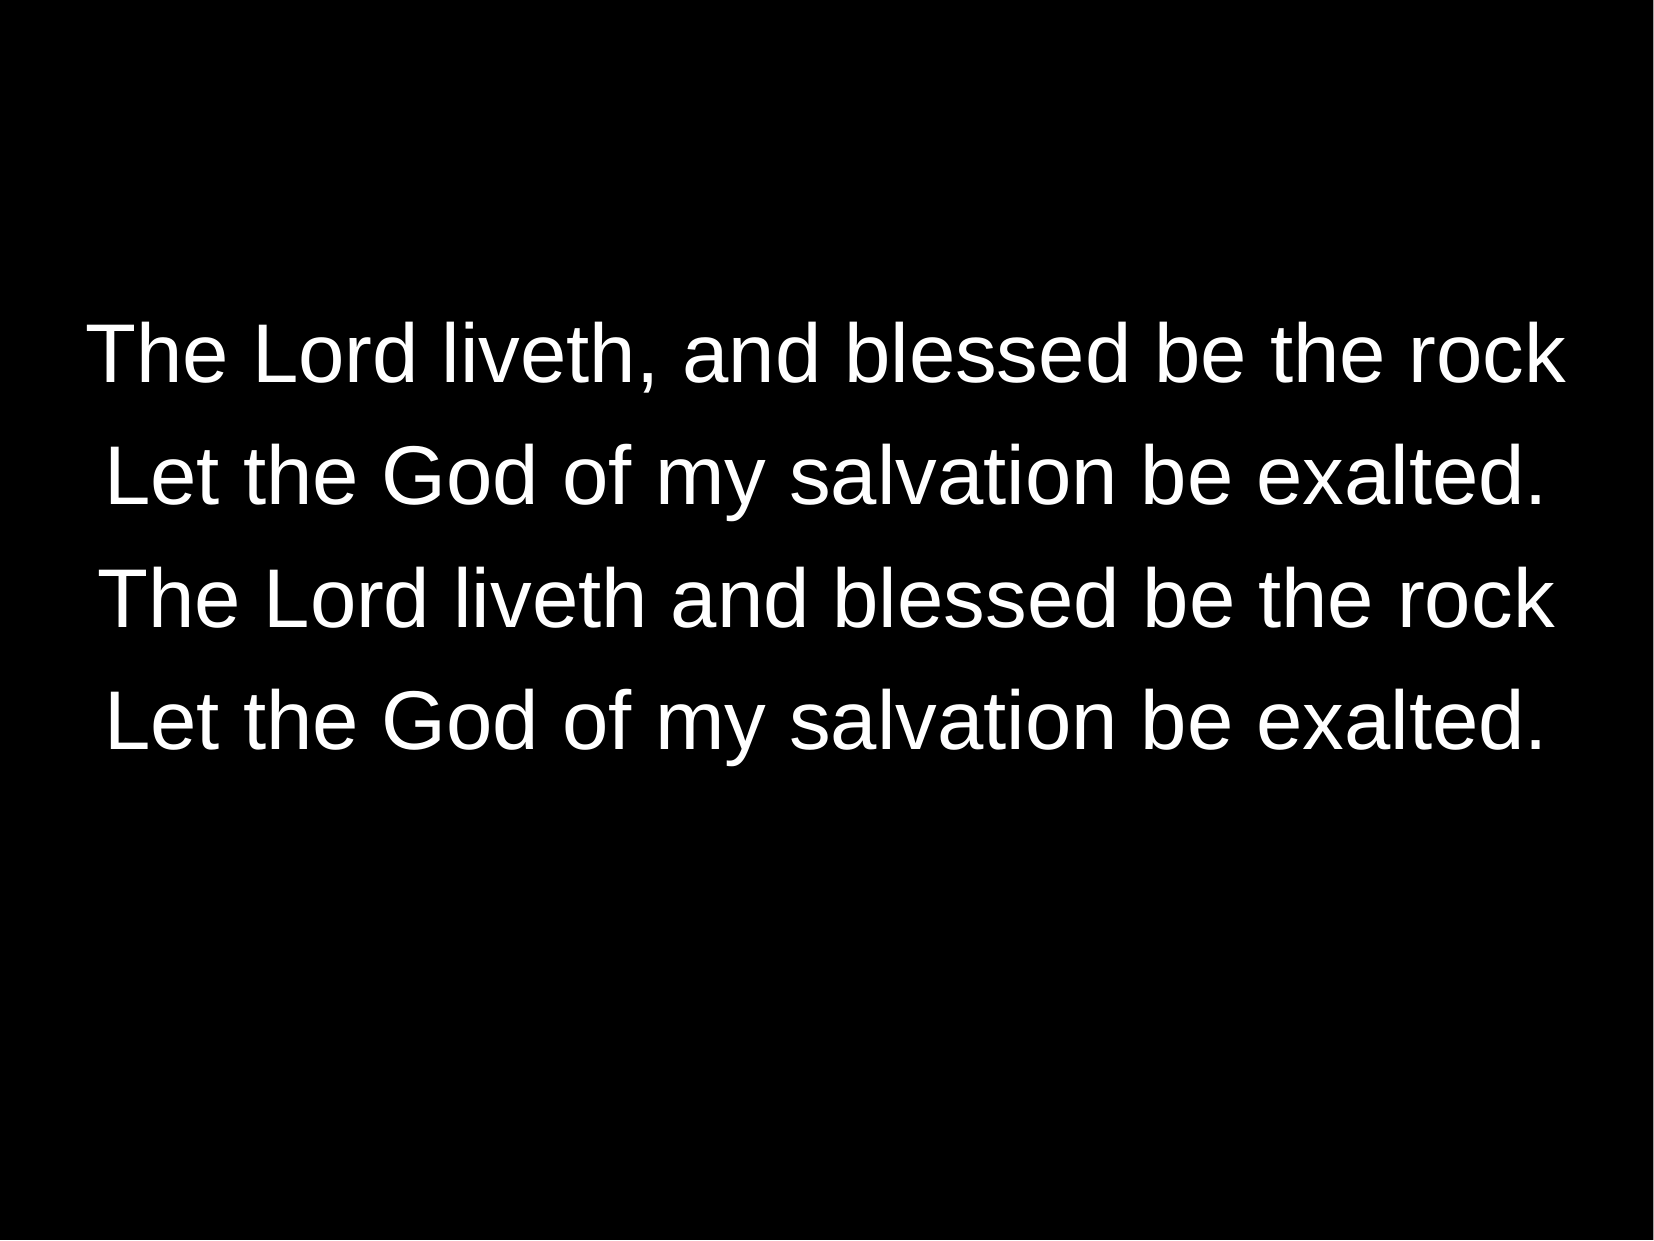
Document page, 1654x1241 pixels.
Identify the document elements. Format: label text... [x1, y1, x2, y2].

list The Lord liveth, and blessed be the rock Let the God of my salvation be exalted. The Lord liveth and blessed be the rock Let the God of my salvation be exalted. [0, 306, 1654, 1026]
